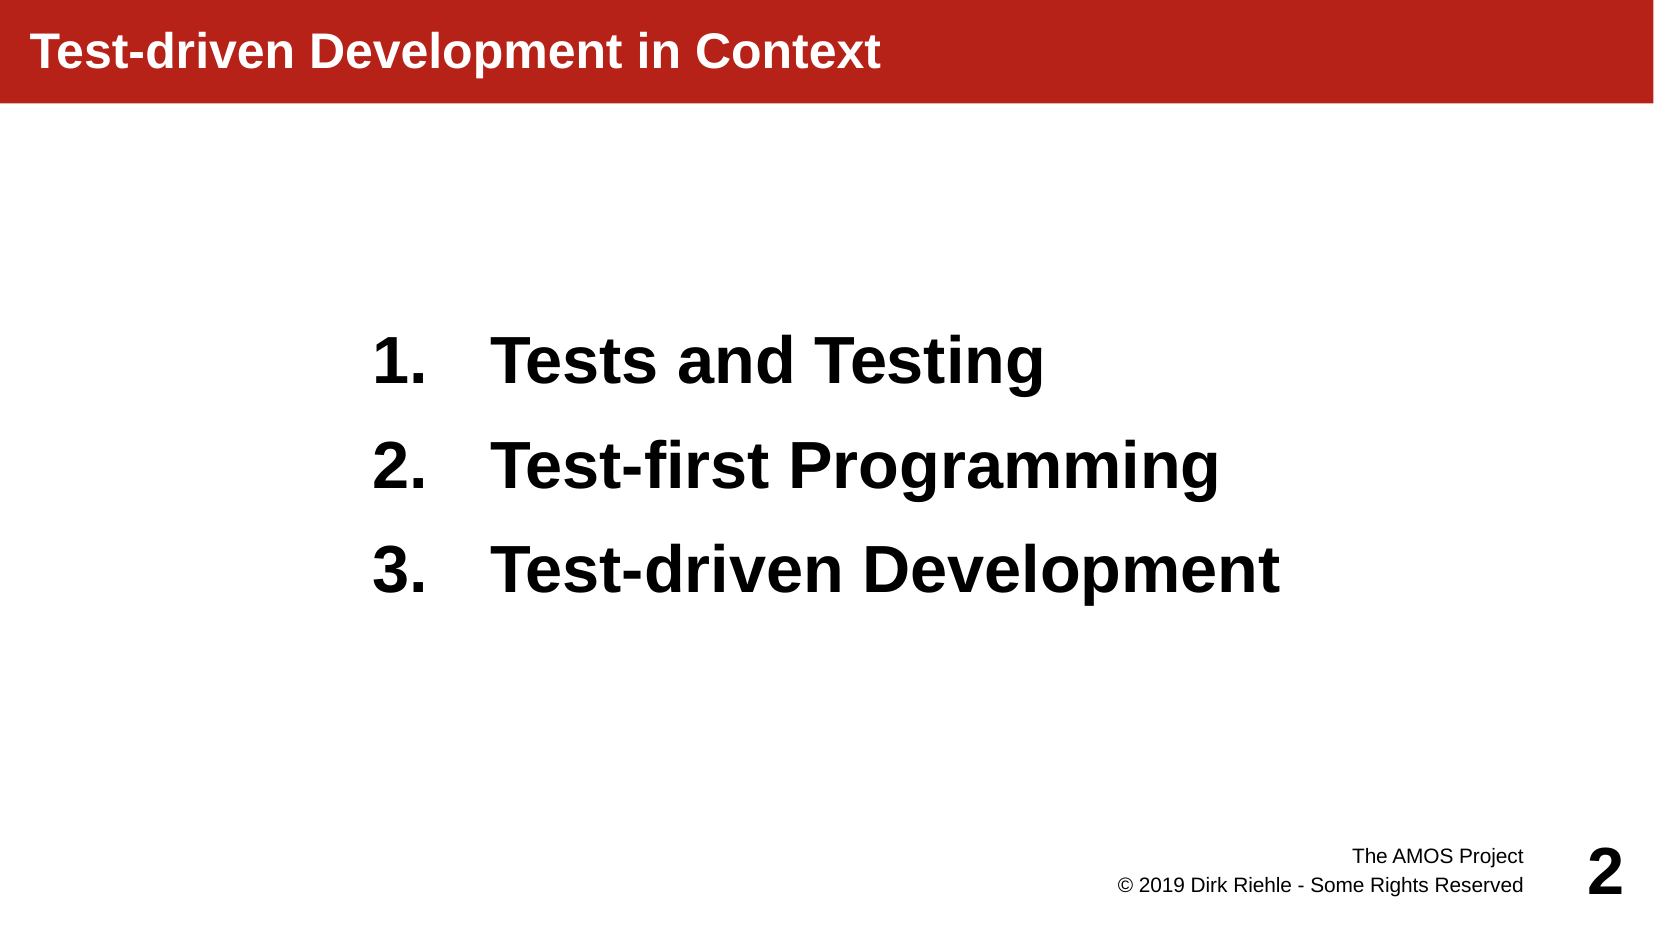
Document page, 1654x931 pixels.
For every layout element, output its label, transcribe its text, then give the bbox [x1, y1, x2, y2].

title Test-driven Development in Context [0, 0, 1654, 104]
subtitle Tests and Testing Test-first Programming Test-driven Development [29, 132, 1625, 798]
